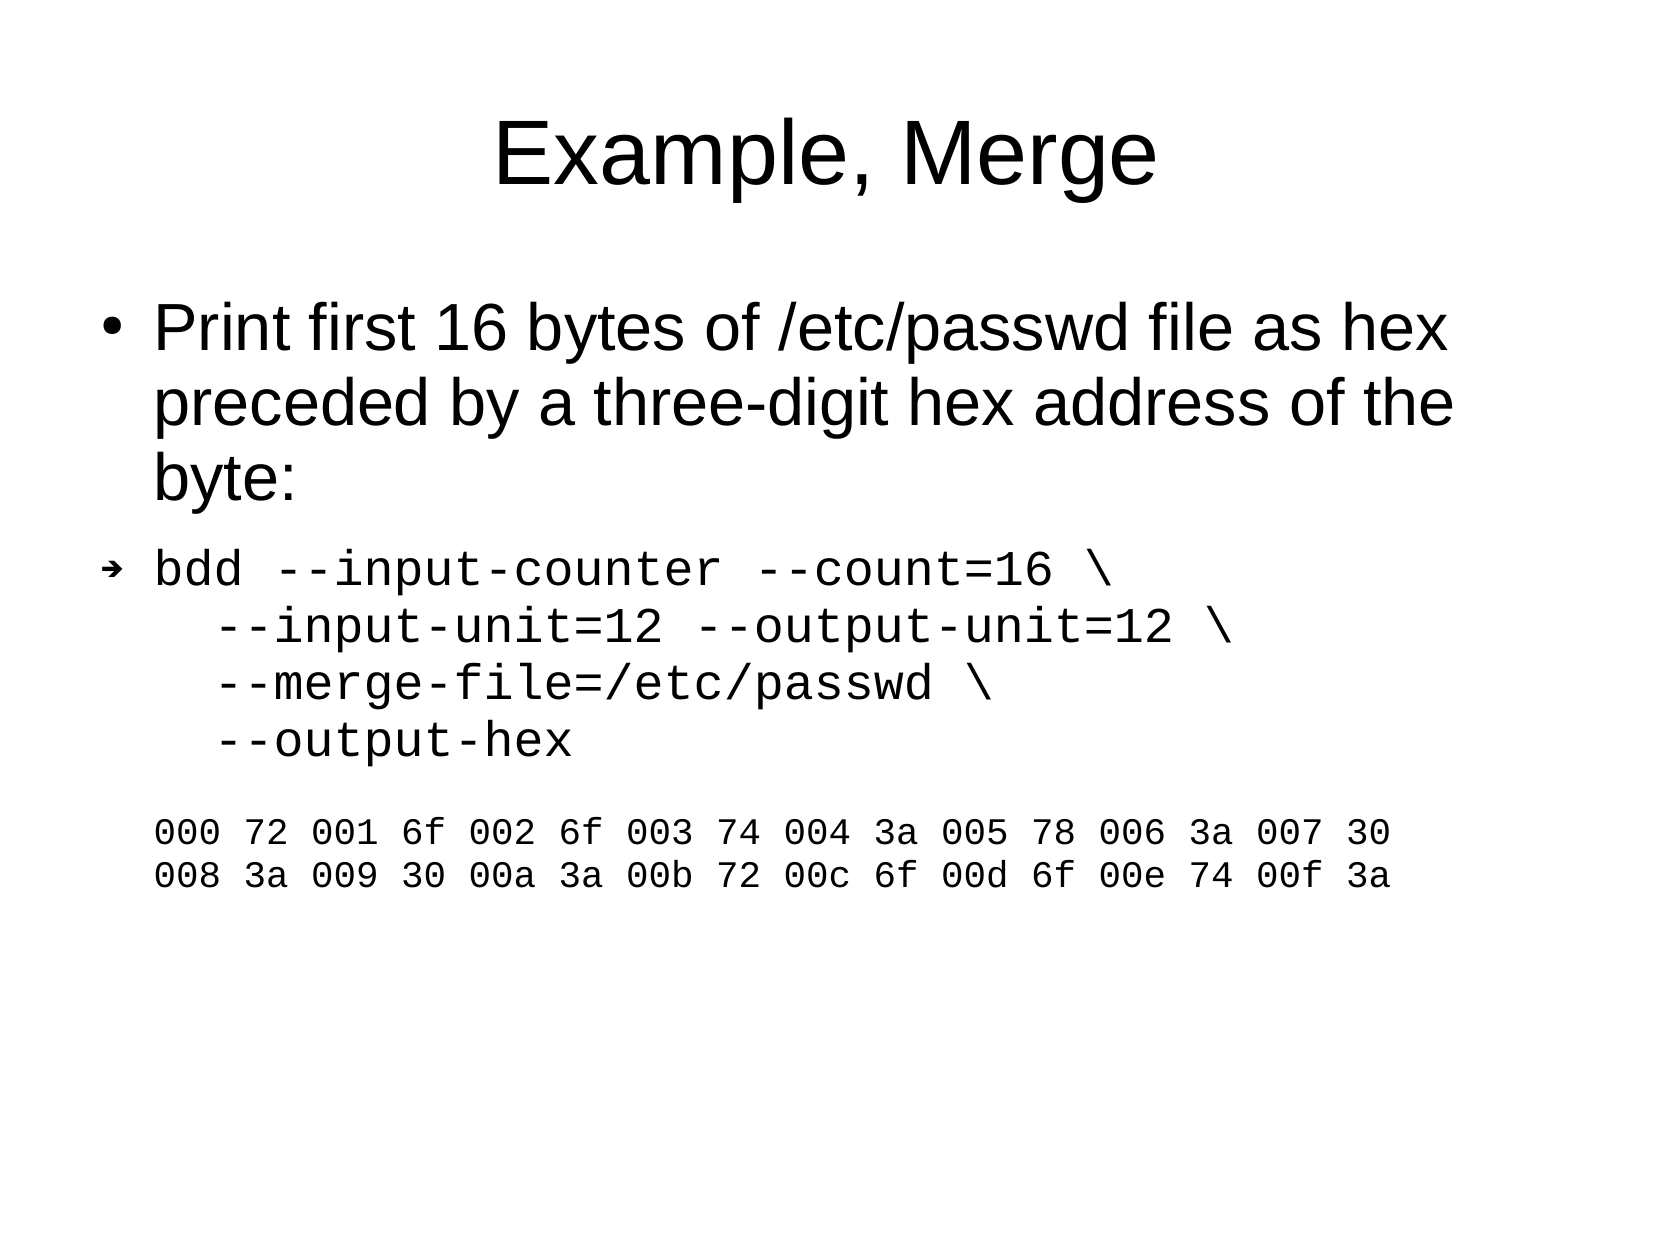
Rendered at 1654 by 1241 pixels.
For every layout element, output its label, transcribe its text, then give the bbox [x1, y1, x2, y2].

list Print first 16 bytes of /etc/passwd file as hex preceded by a three-digit hex address of the byte: bdd --input-counter --count=16 \ --input-unit=12 --output-unit=12 \ --merge-file=/etc/passwd \ --output-hex 000 72 001 6f 002 6f 003 74 004 3a 005 78 006 3a 007 30 008 3a 009 30 00a 3a 00b 72 00c 6f 00d 6f 00e 74 00f 3a [82, 290, 1571, 1109]
title Example, Merge [82, 49, 1571, 257]
